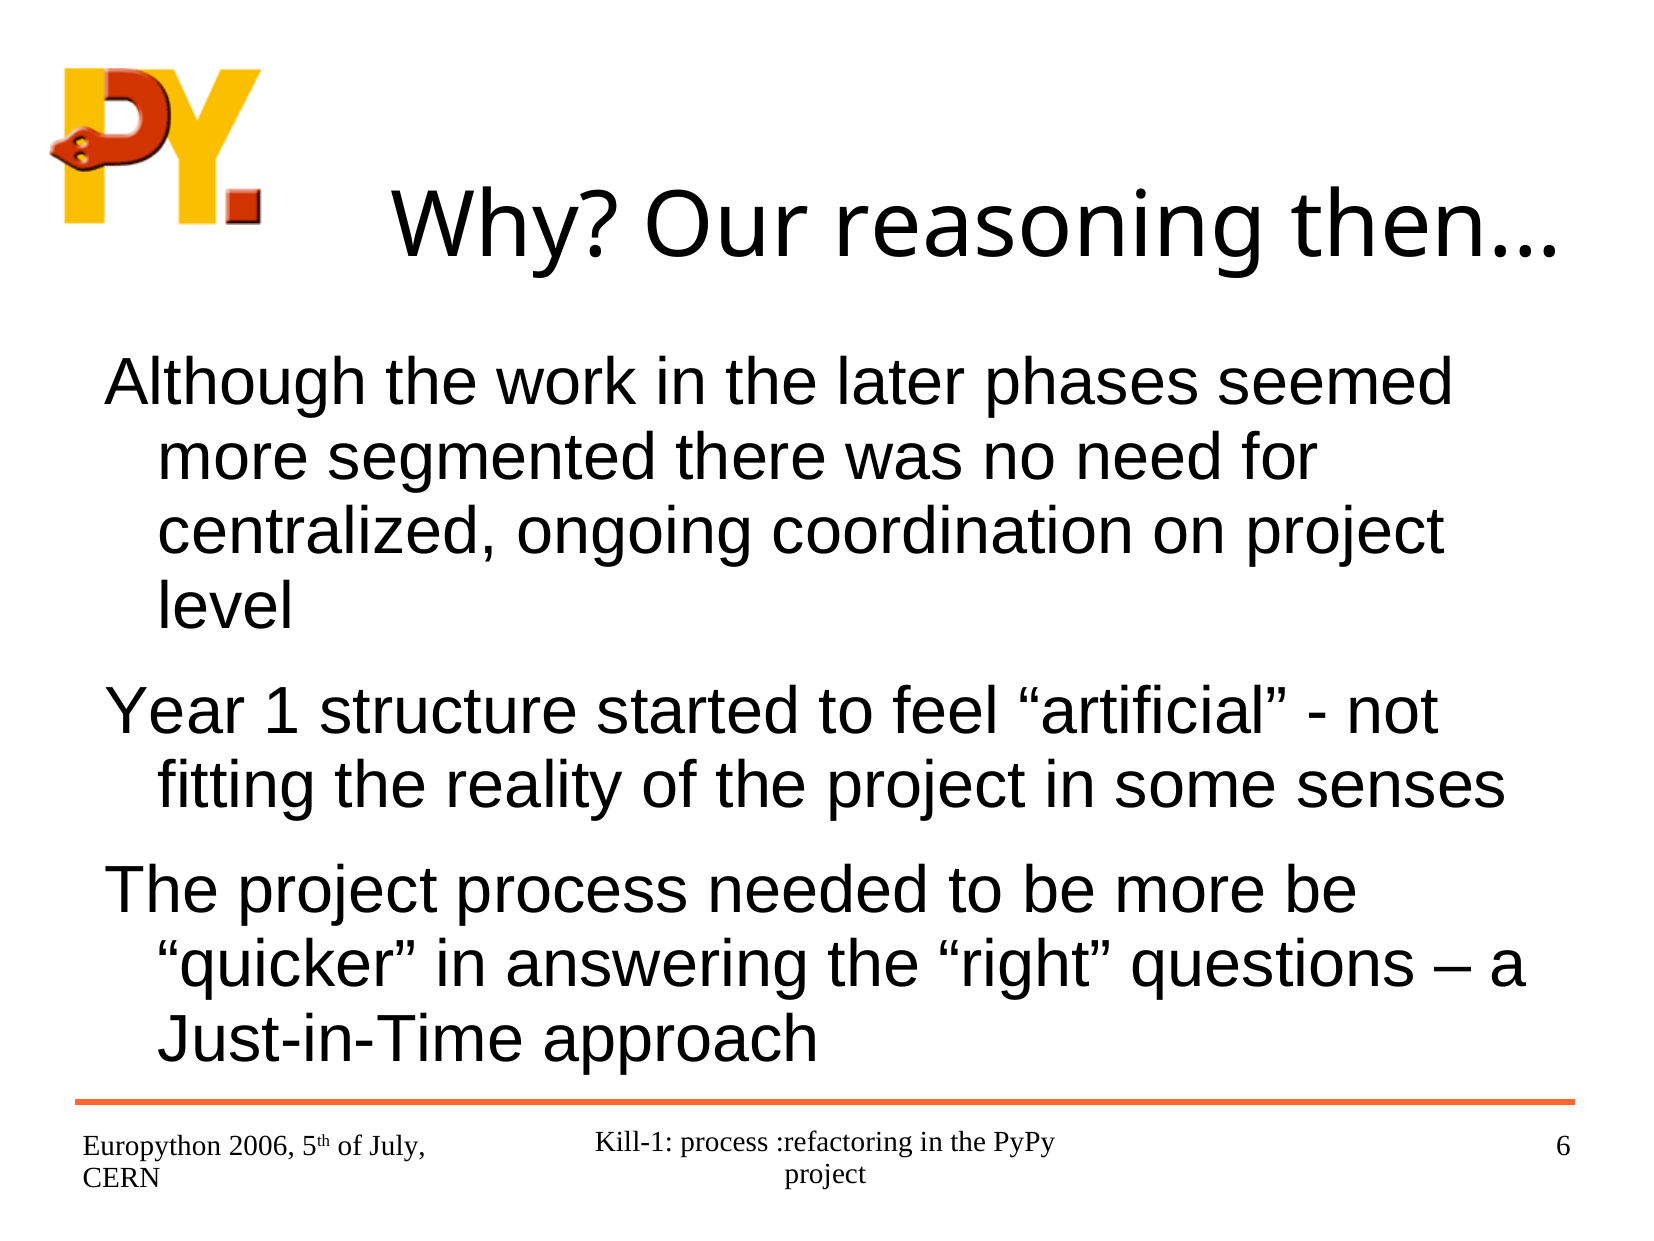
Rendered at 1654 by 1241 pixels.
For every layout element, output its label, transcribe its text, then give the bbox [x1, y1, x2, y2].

list Although the work in the later phases seemed more segmented there was no need for centralized, ongoing coordination on project level Year 1 structure started to feel “artificial” - not fitting the reality of the project in some senses The project process needed to be more be “quicker” in answering the “right” questions – a Just-in-Time approach [86, 343, 1576, 1163]
title Why? Our reasoning then... [262, 117, 1564, 325]
picture [49, 67, 263, 225]
